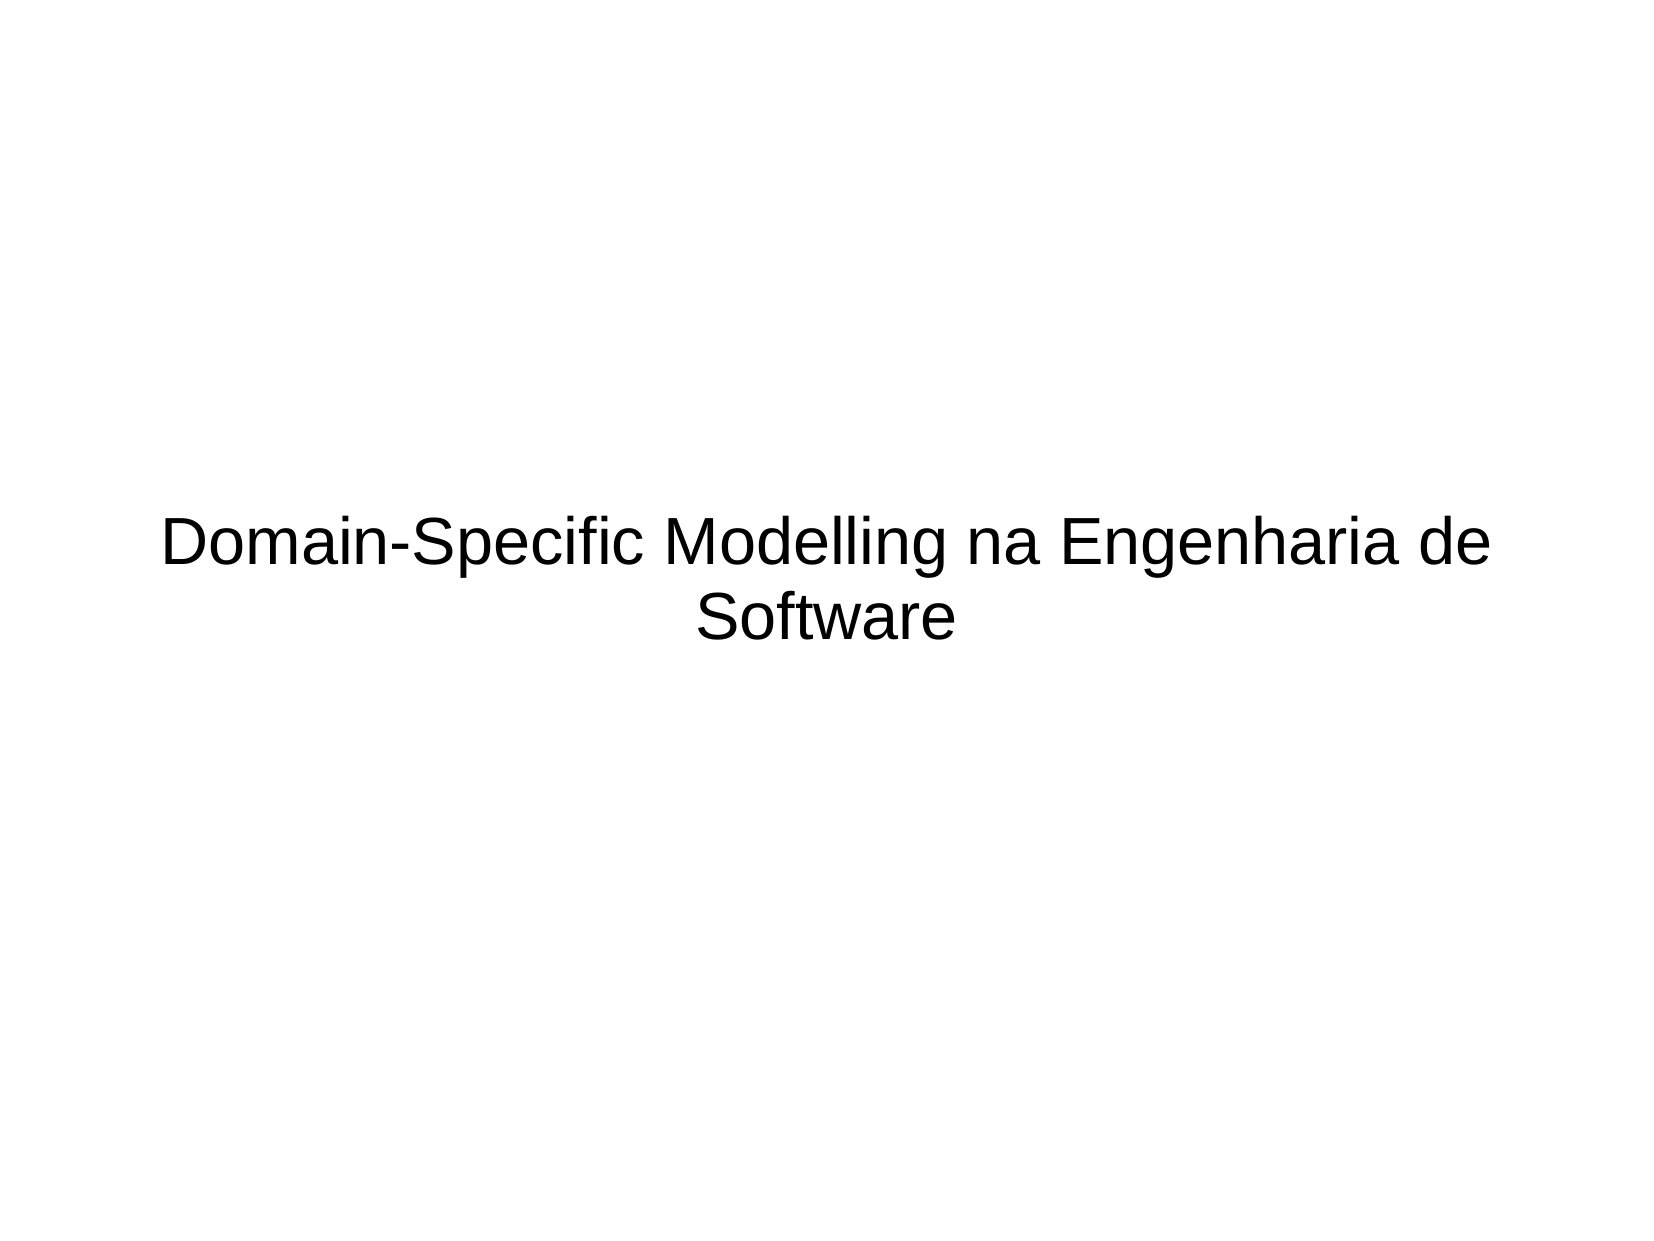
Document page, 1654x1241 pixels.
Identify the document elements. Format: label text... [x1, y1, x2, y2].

subtitle Domain-Specific Modelling na Engenharia de Software [82, 56, 1571, 1102]
